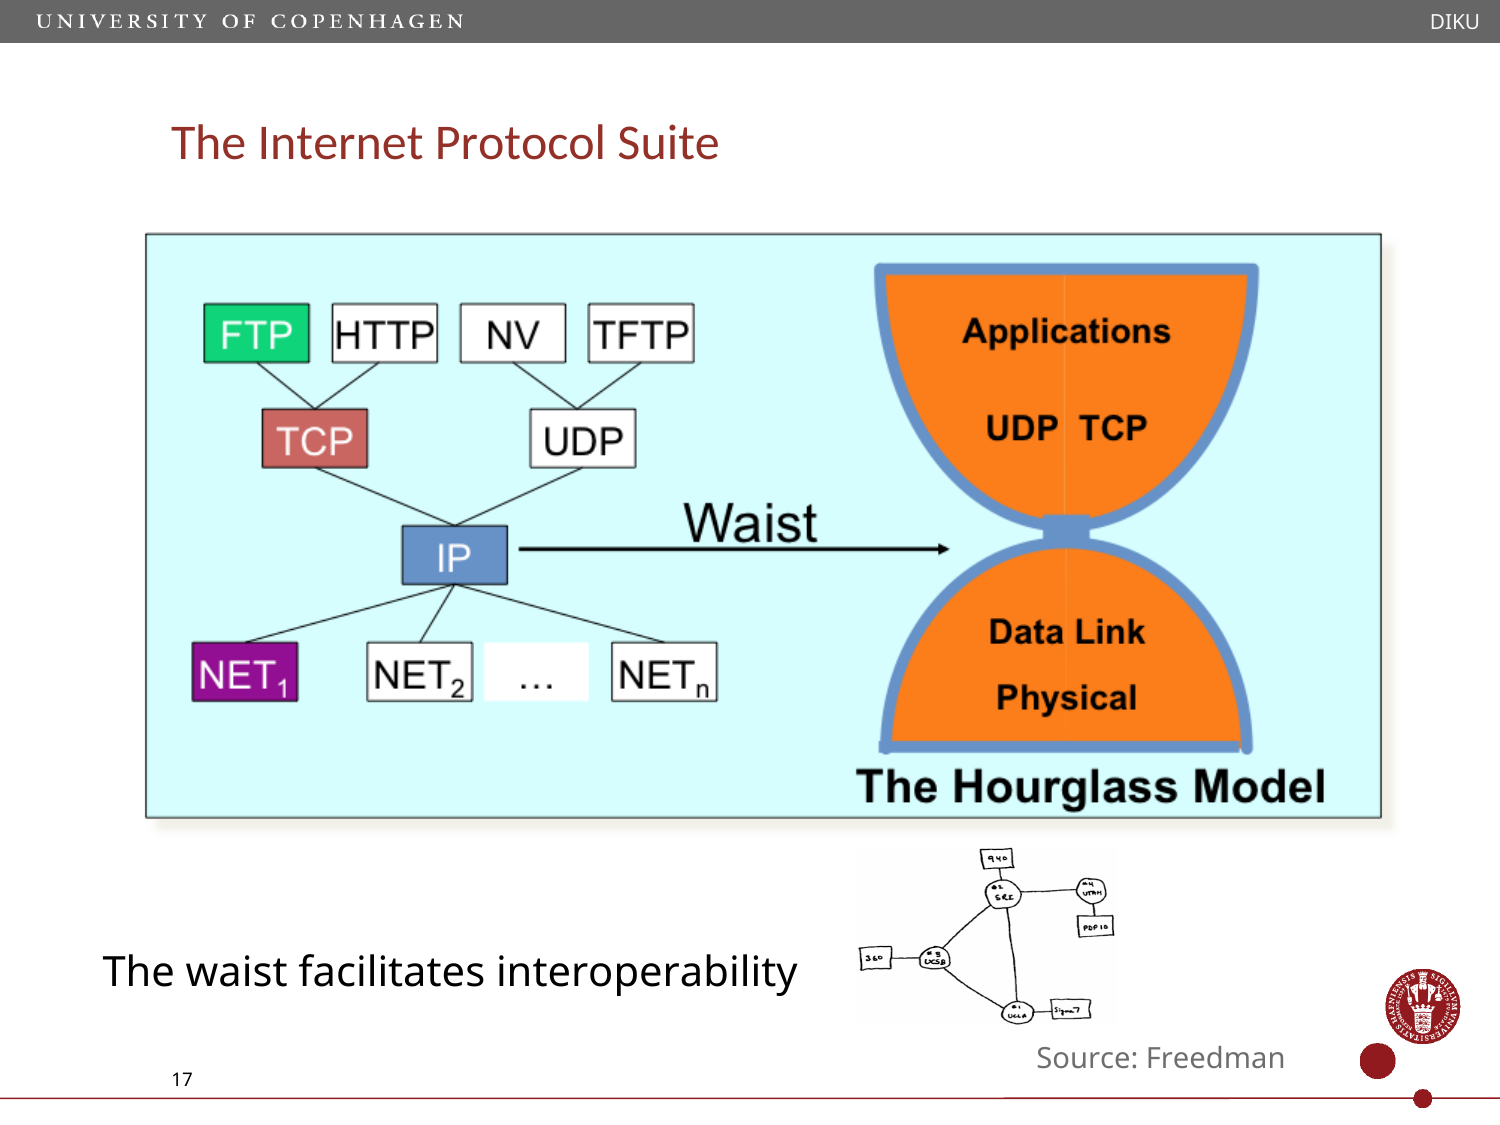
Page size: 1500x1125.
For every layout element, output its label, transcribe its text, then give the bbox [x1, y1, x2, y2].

picture [123, 219, 1400, 837]
text_box The waist facilitates interoperability [87, 937, 856, 1003]
text_box <number> [171, 1067, 522, 1092]
text_box Source: Freedman [1021, 1031, 1341, 1083]
text_box The Internet Protocol Suite [171, 75, 1329, 171]
text_box DIKU [469, 0, 1495, 43]
picture [0, 846, 1500, 1122]
